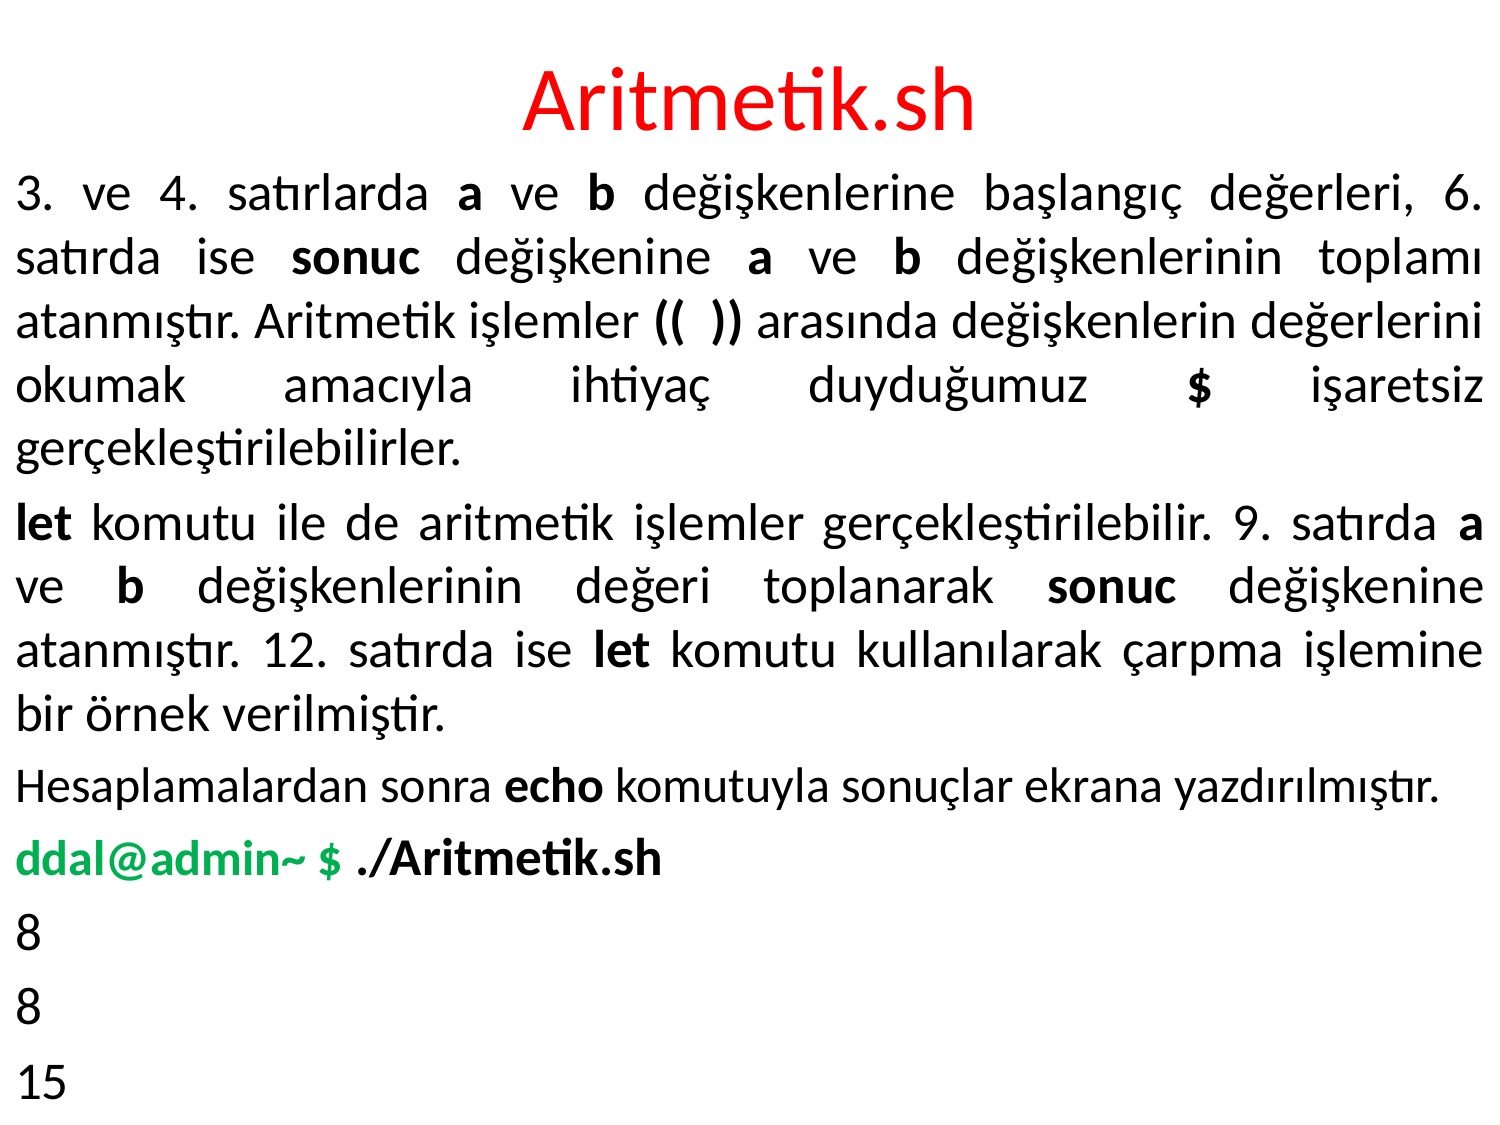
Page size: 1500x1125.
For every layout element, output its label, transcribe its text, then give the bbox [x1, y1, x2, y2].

list 3. ve 4. satırlarda a ve b değişkenlerine başlangıç değerleri, 6. satırda ise sonuc değişkenine a ve b değişkenlerinin toplamı atanmıştır. Aritmetik işlemler (( )) arasında değişkenlerin değerlerini okumak amacıyla ihtiyaç duyduğumuz $ işaretsiz gerçekleştirilebilirler. let komutu ile de aritmetik işlemler gerçekleştirilebilir. 9. satırda a ve b değişkenlerinin değeri toplanarak sonuc değişkenine atanmıştır. 12. satırda ise let komutu kullanılarak çarpma işlemine bir örnek verilmiştir. Hesaplamalardan sonra echo komutuyla sonuçlar ekrana yazdırılmıştır. ddal@admin~ $ ./Aritmetik.sh 8 8 15 [0, 149, 1500, 1125]
title Aritmetik.sh [0, 0, 1500, 149]
